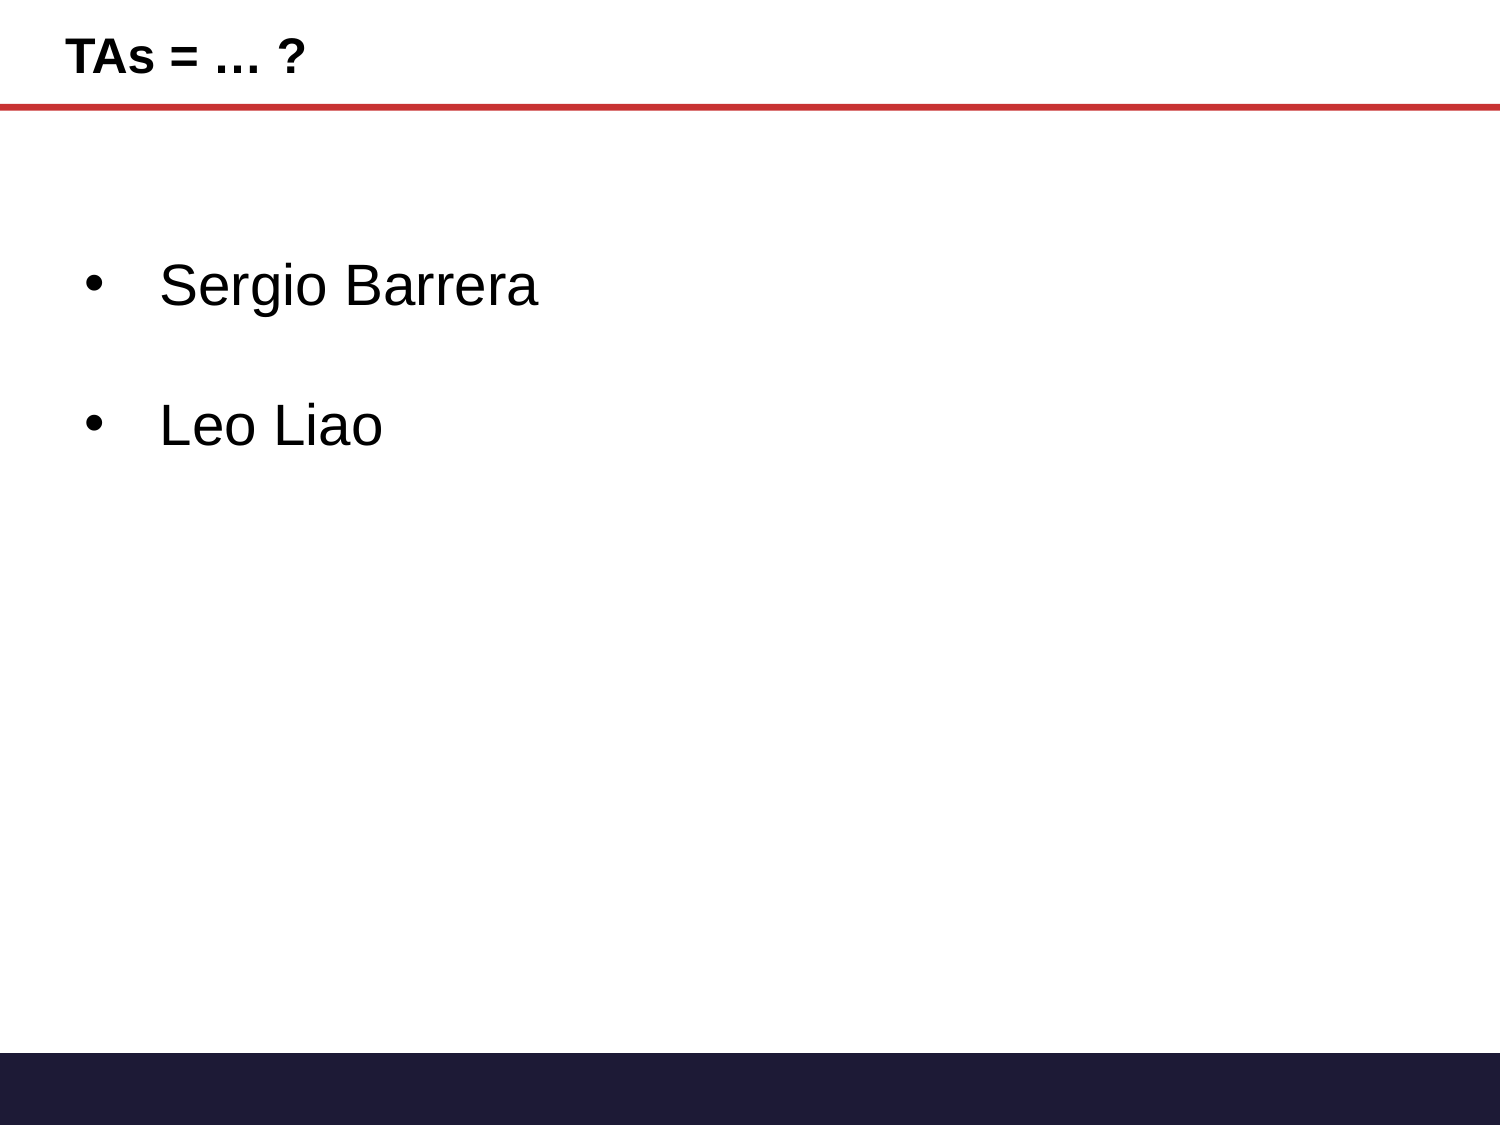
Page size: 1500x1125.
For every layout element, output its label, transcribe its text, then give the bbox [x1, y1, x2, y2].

text_box Sergio Barrera Leo Liao [32, 124, 1500, 1056]
title TAs = … ? [50, 0, 948, 108]
